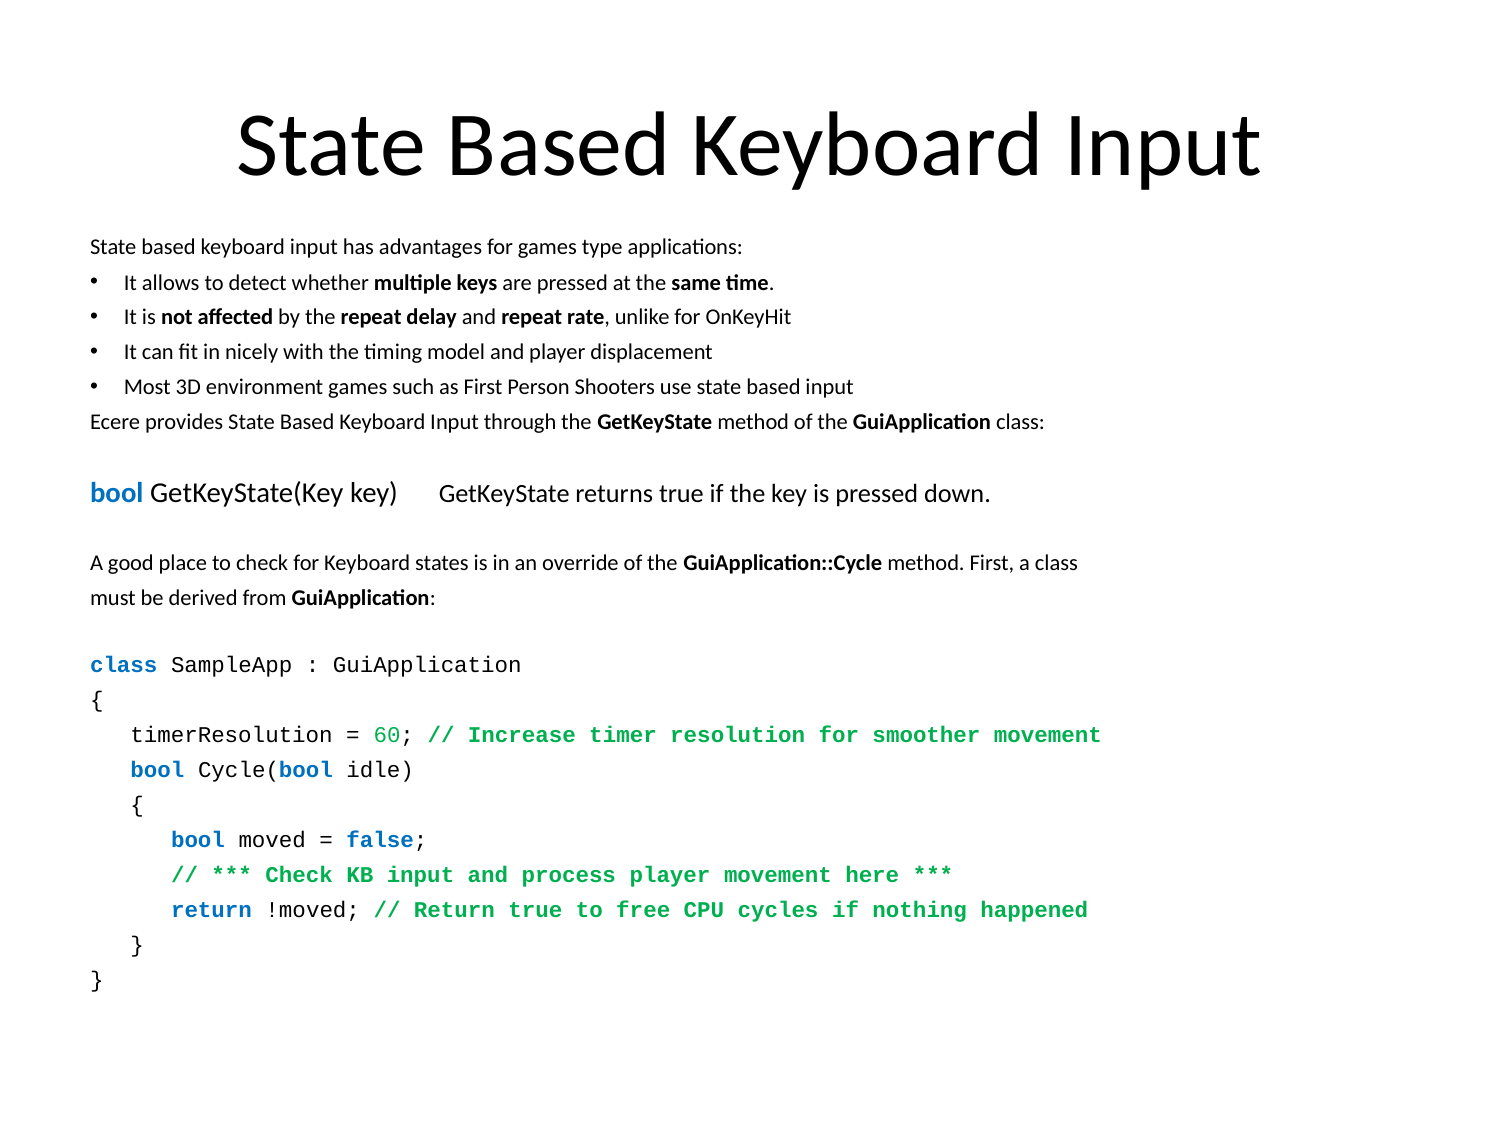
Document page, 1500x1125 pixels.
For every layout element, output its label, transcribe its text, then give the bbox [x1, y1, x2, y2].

title State Based Keyboard Input [75, 45, 1425, 224]
list State based keyboard input has advantages for games type applications: It allows to detect whether multiple keys are pressed at the same time. It is not affected by the repeat delay and repeat rate, unlike for OnKeyHit It can fit in nicely with the timing model and player displacement Most 3D environment games such as First Person Shooters use state based input Ecere provides State Based Keyboard Input through the GetKeyState method of the GuiApplication class: bool GetKeyState(Key key) GetKeyState returns true if the key is pressed down. A good place to check for Keyboard states is in an override of the GuiApplication::Cycle method. First, a class must be derived from GuiApplication: class SampleApp : GuiApplication { timerResolution = 60; // Increase timer resolution for smoother movement bool Cycle(bool idle) { bool moved = false; // *** Check KB input and process player movement here *** return !moved; // Return true to free CPU cycles if nothing happened } } [75, 224, 1425, 1005]
